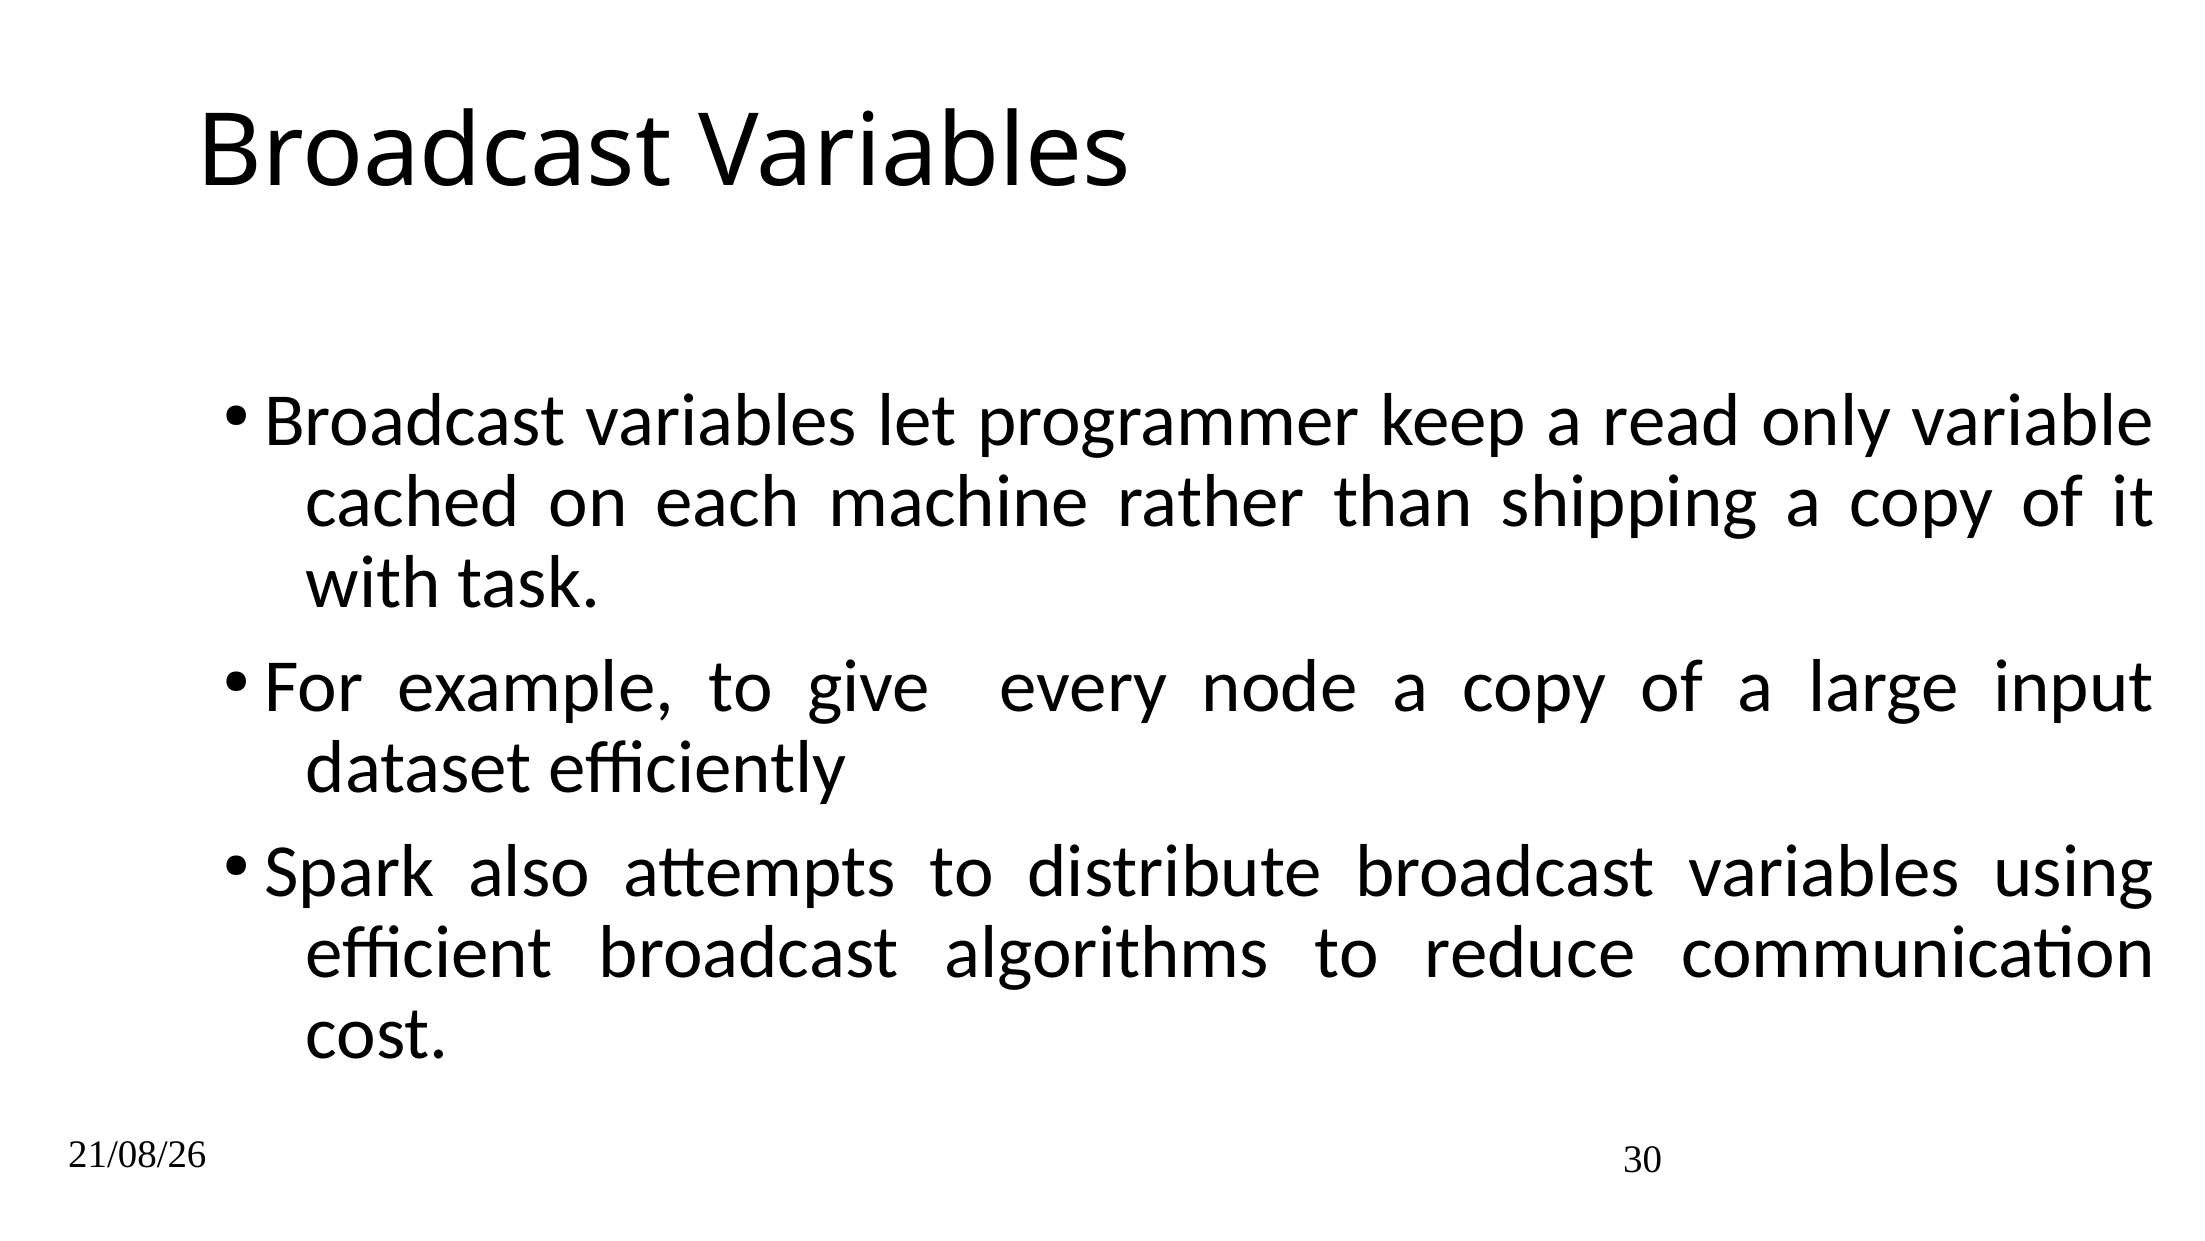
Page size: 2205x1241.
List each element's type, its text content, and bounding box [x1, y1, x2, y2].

title Broadcast Variables [181, 49, 1985, 257]
text_box [1623, 1133, 2137, 1241]
text_box 25-11-2022 [68, 1128, 582, 1241]
list Broadcast variables let programmer keep a read only variable cached on each machine rather than shipping a copy of it with task. For example, to give every node a copy of a large input dataset efficiently Spark also attempts to distribute broadcast variables using efficient broadcast algorithms to reduce communication cost. [207, 373, 2172, 1129]
